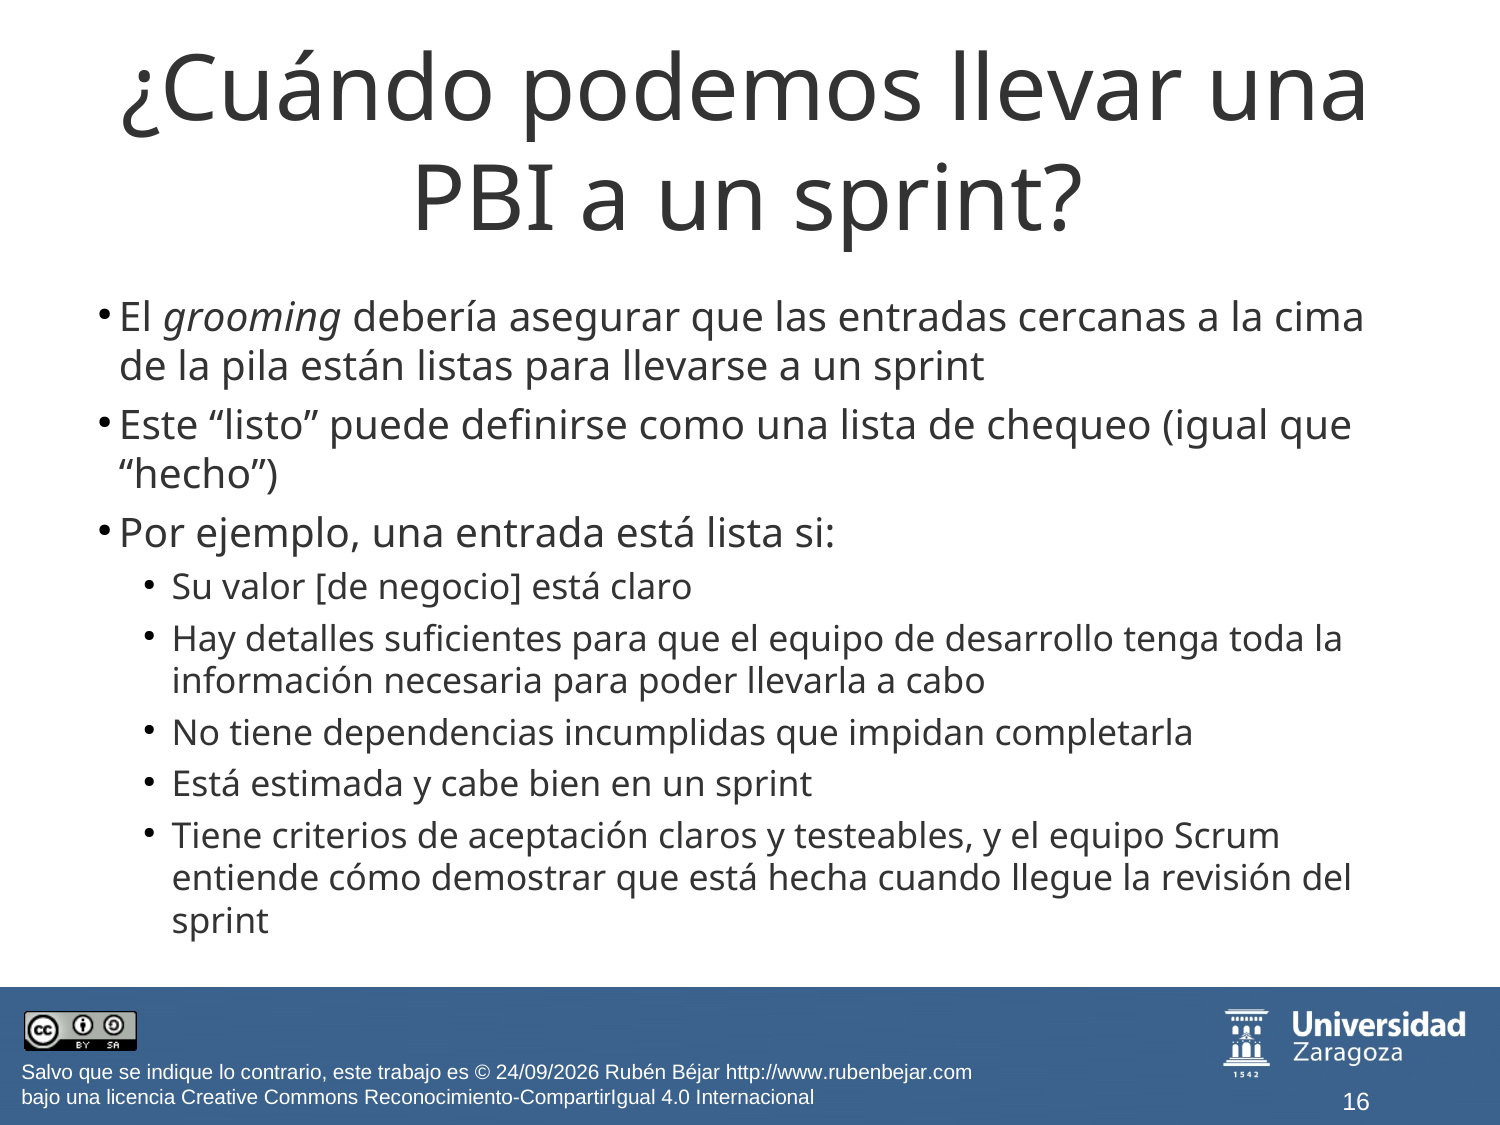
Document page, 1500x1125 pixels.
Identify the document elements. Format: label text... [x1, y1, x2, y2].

title ¿Cuándo podemos llevar una PBI a un sprint? [74, 21, 1420, 257]
list El grooming debería asegurar que las entradas cercanas a la cima de la pila están listas para llevarse a un sprint Este “listo” puede definirse como una lista de chequeo (igual que “hecho”) Por ejemplo, una entrada está lista si: Su valor [de negocio] está claro Hay detalles suficientes para que el equipo de desarrollo tenga toda la información necesaria para poder llevarla a cabo No tiene dependencias incumplidas que impidan completarla Está estimada y cabe bien en un sprint Tiene criterios de aceptación claros y testeables, y el equipo Scrum entiende cómo demostrar que está hecha cuando llegue la revisión del sprint [82, 283, 1418, 957]
picture [0, 987, 1500, 1125]
